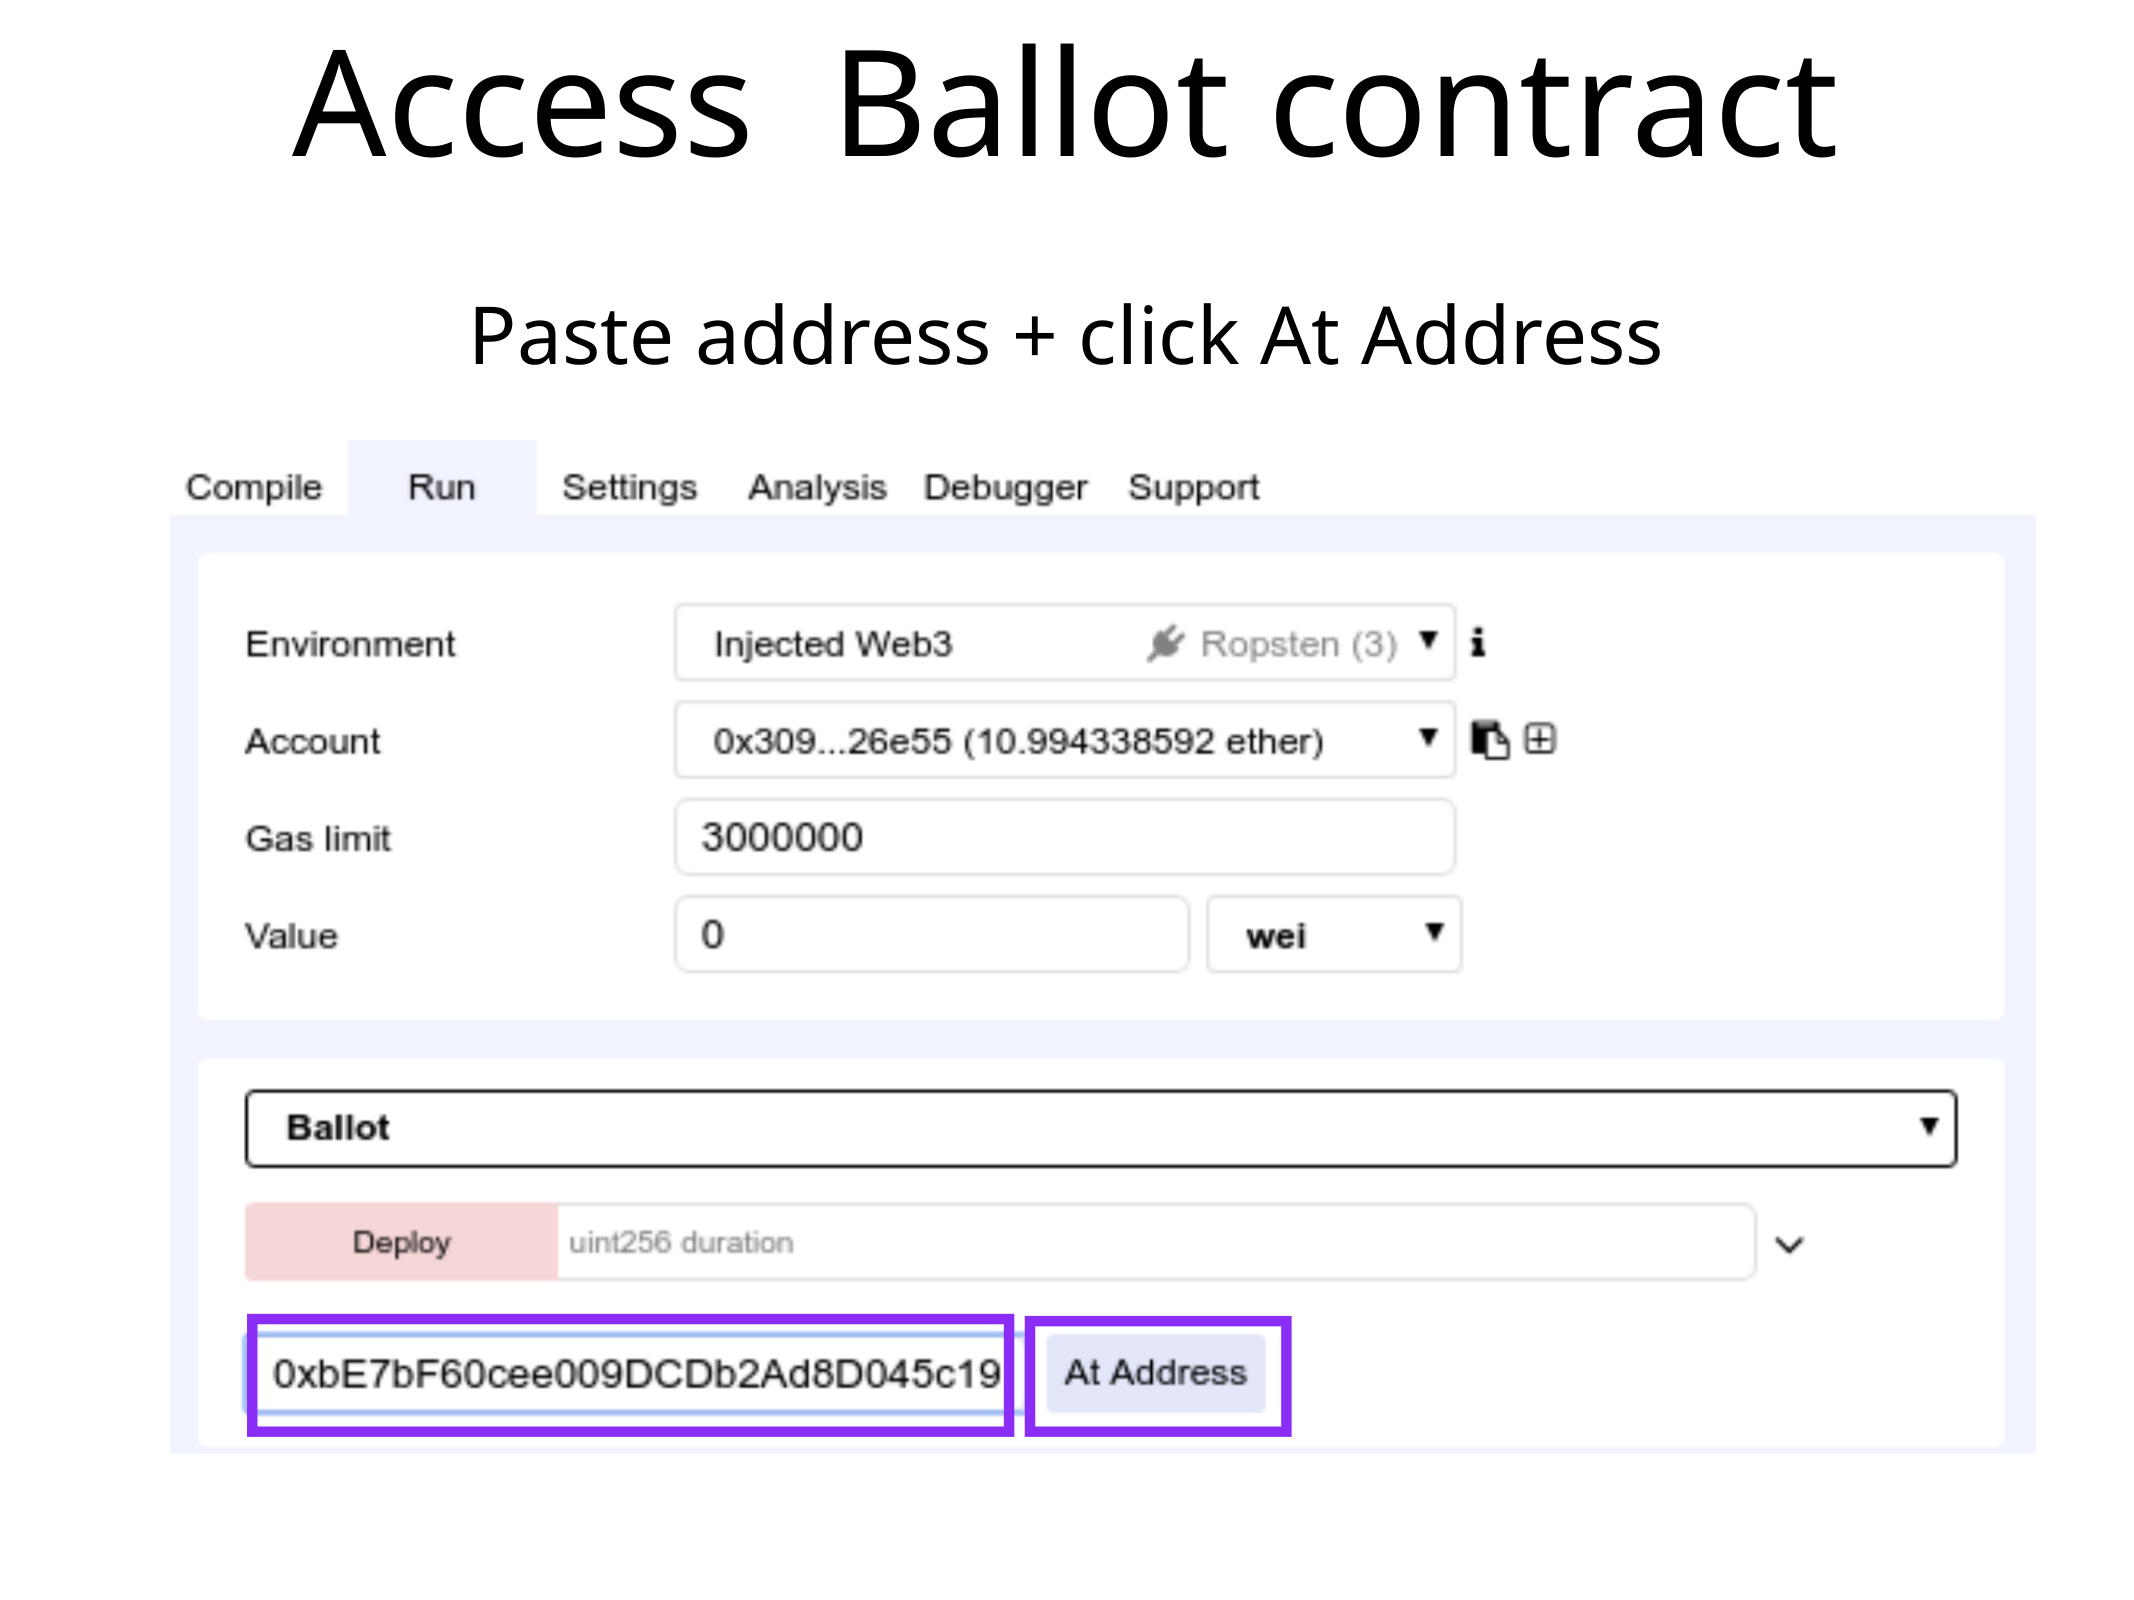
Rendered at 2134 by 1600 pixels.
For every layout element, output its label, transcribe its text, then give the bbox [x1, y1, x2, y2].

picture [99, 421, 2109, 1487]
title Access Ballot contract [69, 1, 2064, 196]
subtitle Paste address + click At Address ( when dependencies.js is the active file ) [112, 277, 2021, 421]
